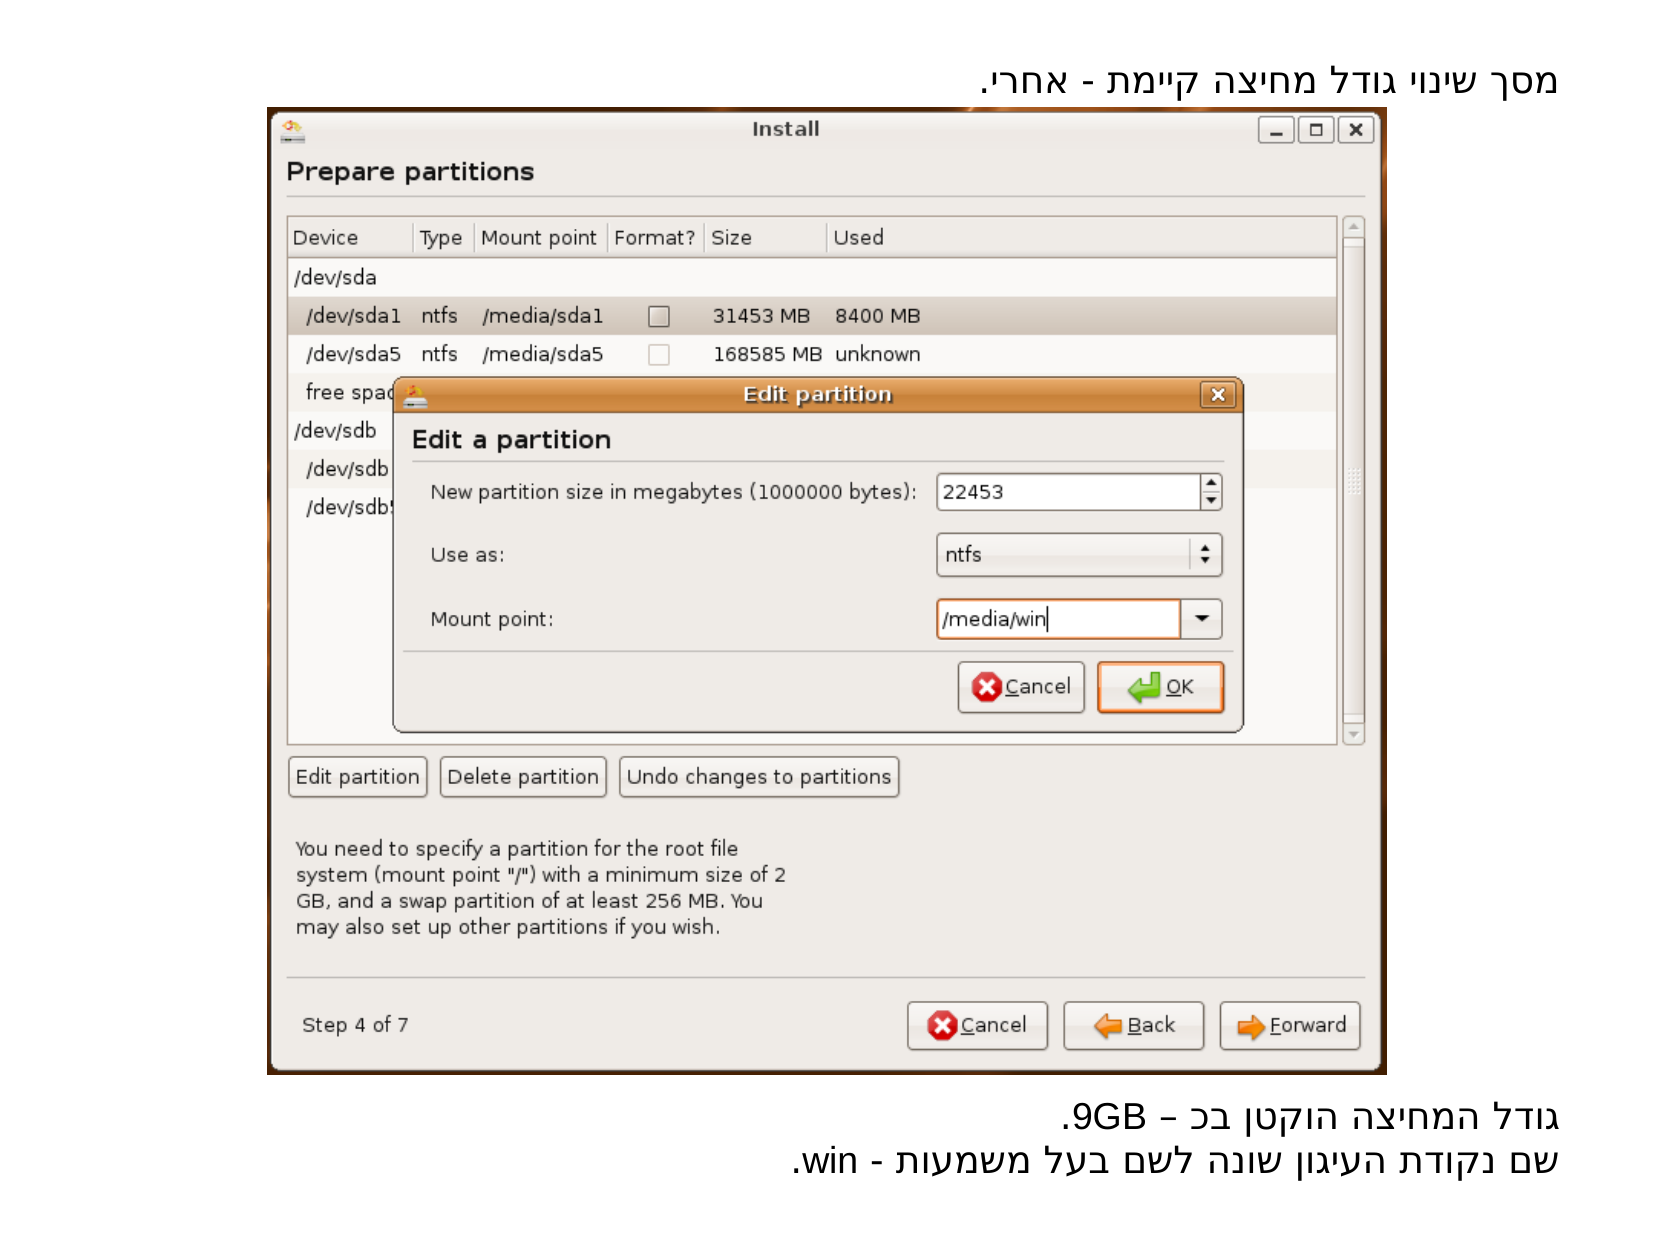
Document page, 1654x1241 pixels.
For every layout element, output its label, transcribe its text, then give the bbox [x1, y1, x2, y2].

text_box מסך שינוי גודל מחיצה קיימת - אחרי. [225, 51, 1576, 113]
picture [267, 107, 1387, 1075]
text_box גודל המחיצה הוקטן בכ – 9GB. שם נקודת העיגון שונה לשם בעל משמעות - win. [75, 1087, 1576, 1241]
